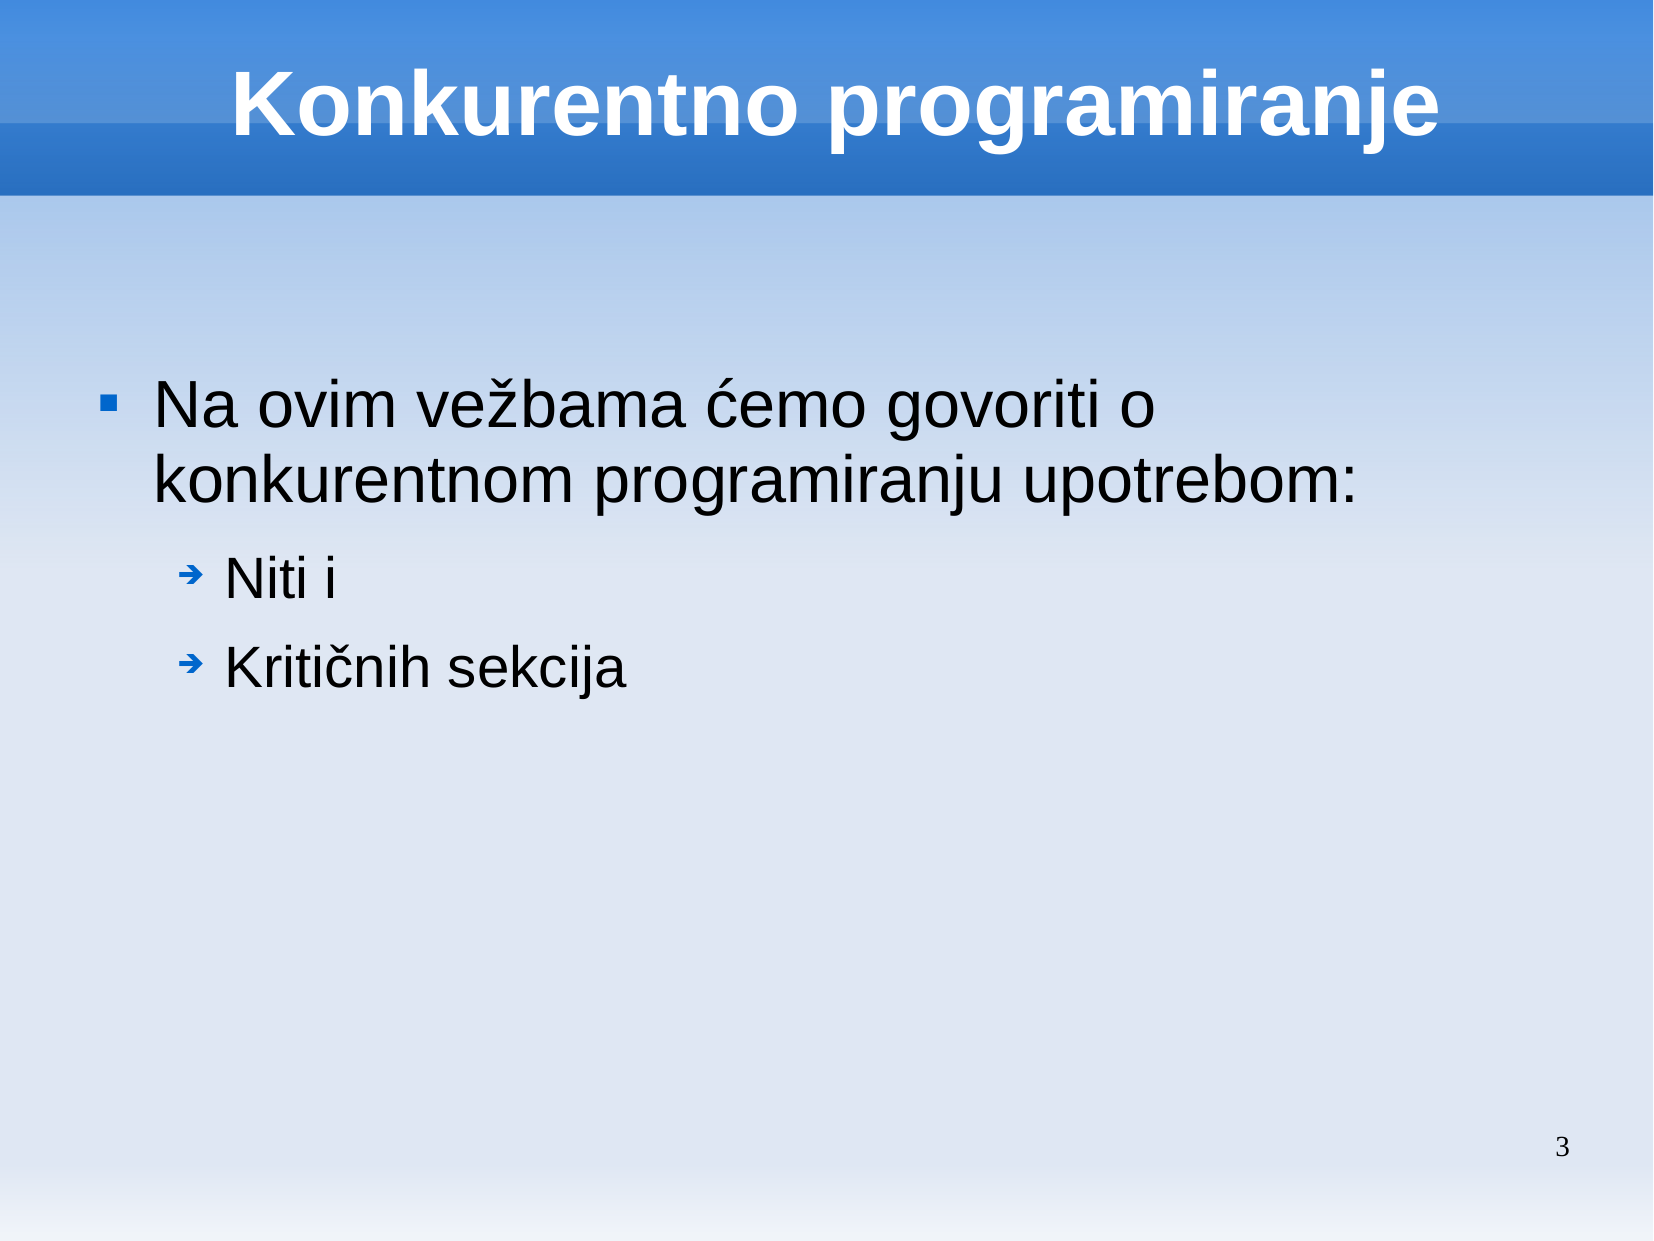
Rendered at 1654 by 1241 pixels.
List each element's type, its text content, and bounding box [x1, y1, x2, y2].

picture [0, 0, 1654, 1241]
title Konkurentno programiranje [76, 0, 1565, 208]
list Na ovim vežbama ćemo govoriti o konkurentnom programiranju upotrebom: Niti i Kritičnih sekcija [82, 262, 1571, 968]
